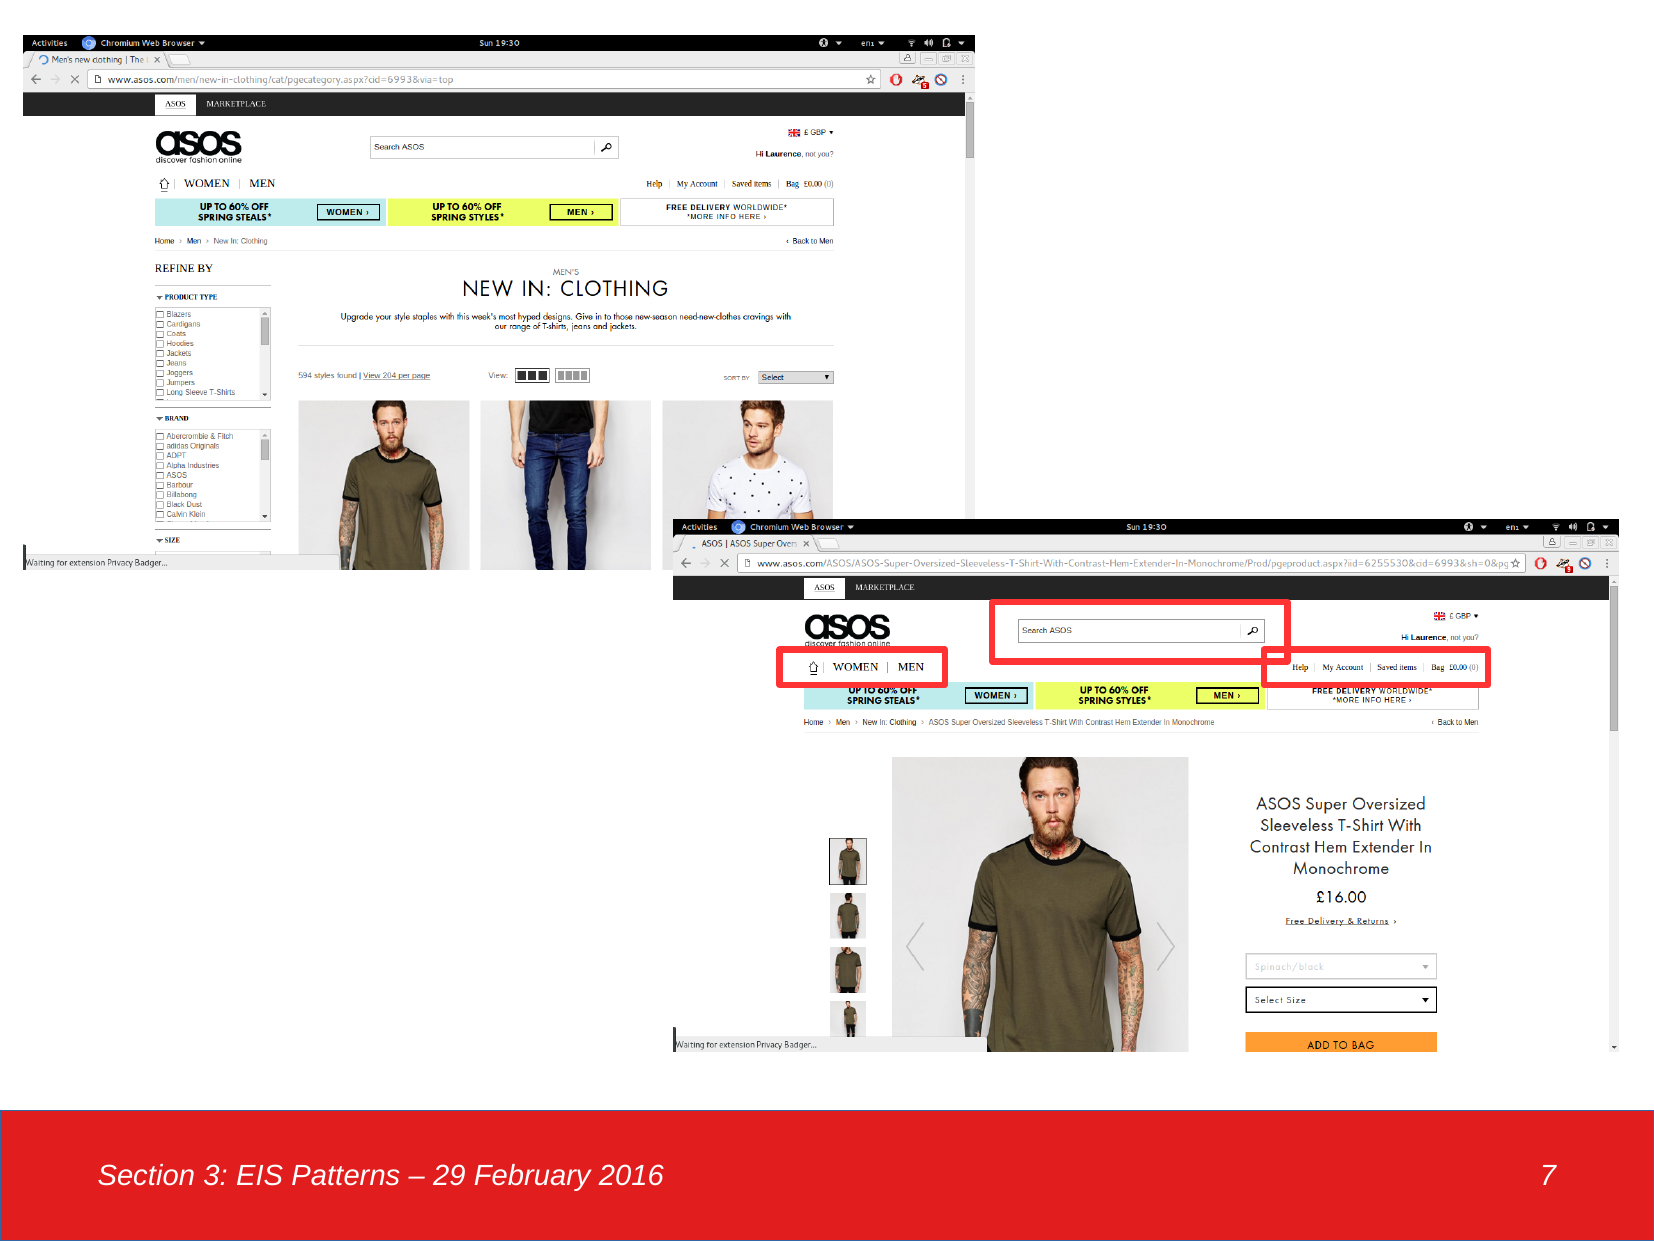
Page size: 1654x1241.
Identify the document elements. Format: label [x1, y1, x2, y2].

picture [23, 35, 1619, 1052]
